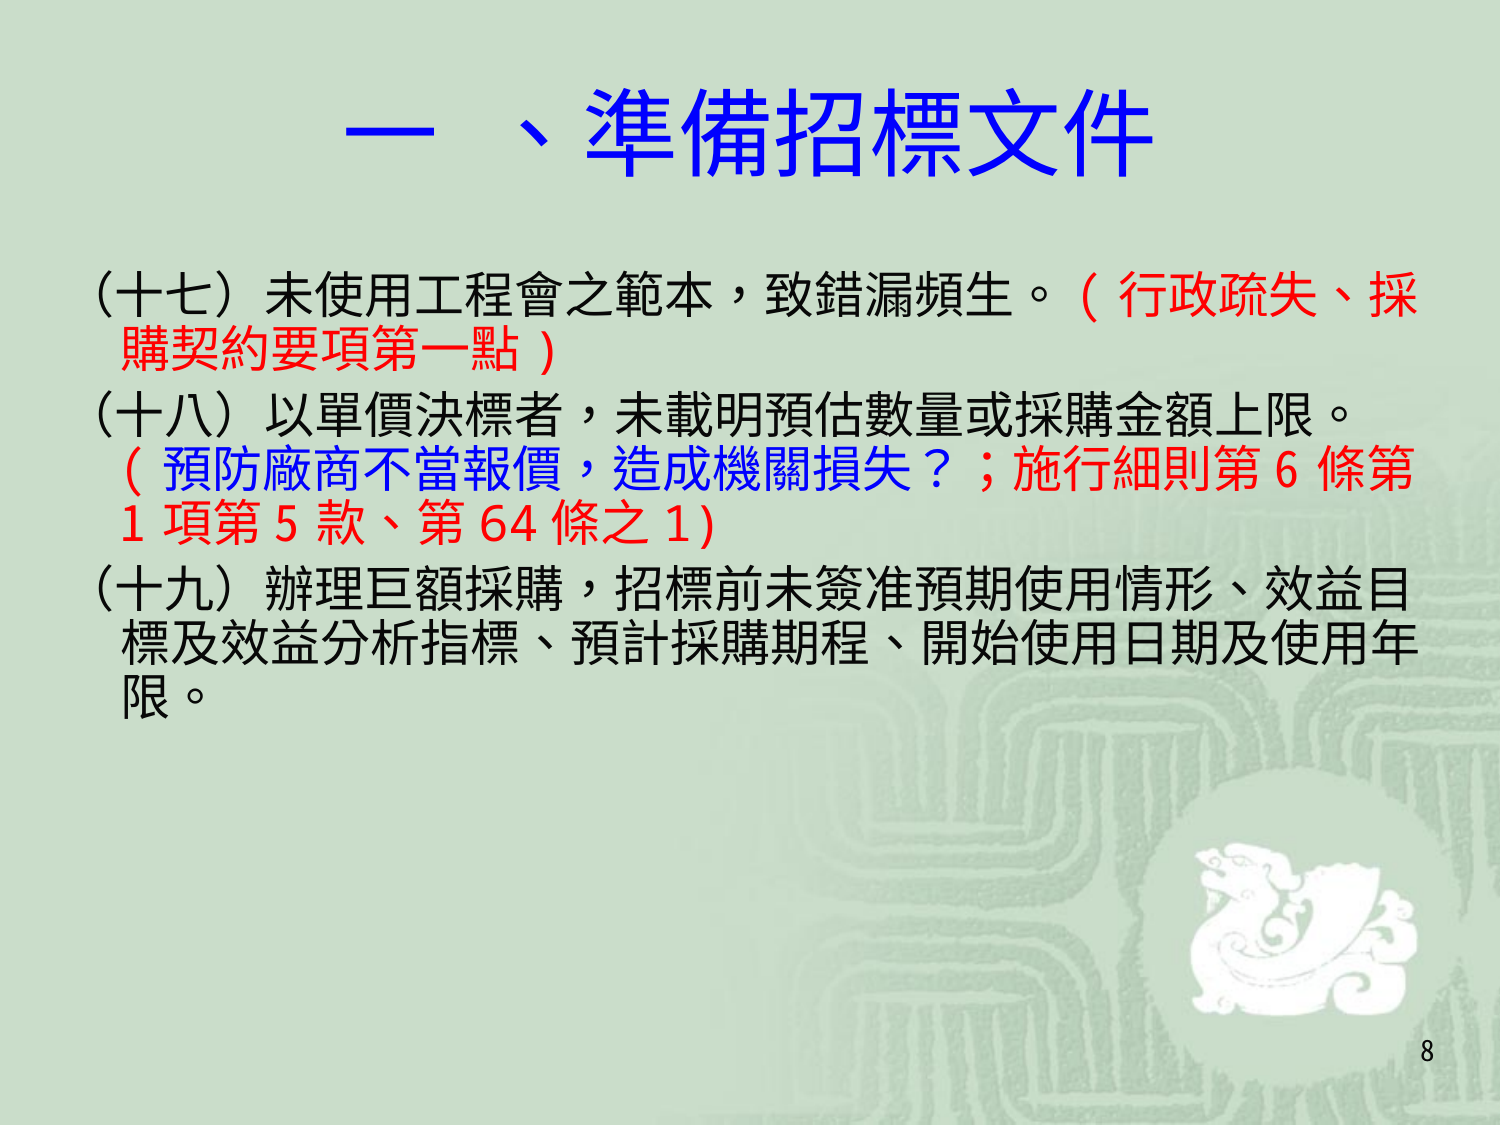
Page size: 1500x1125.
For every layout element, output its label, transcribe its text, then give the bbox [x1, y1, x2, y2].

list （十七）未使用工程會之範本，致錯漏頻生。(行政疏失、採購契約要項第一點) （十八）以單價決標者，未載明預估數量或採購金額上限。(預防廠商不當報價，造成機關損失？；施行細則第6條第1項第5款、第64條之1) （十九）辦理巨額採購，招標前未簽准預期使用情形、效益目標及效益分析指標、預計採購期程、開始使用日期及使用年限。 [49, 262, 1451, 1001]
title 一 、準備招標文件 [49, 37, 1451, 225]
picture [0, 0, 1500, 1125]
text_box <編號> [1074, 1024, 1451, 1103]
